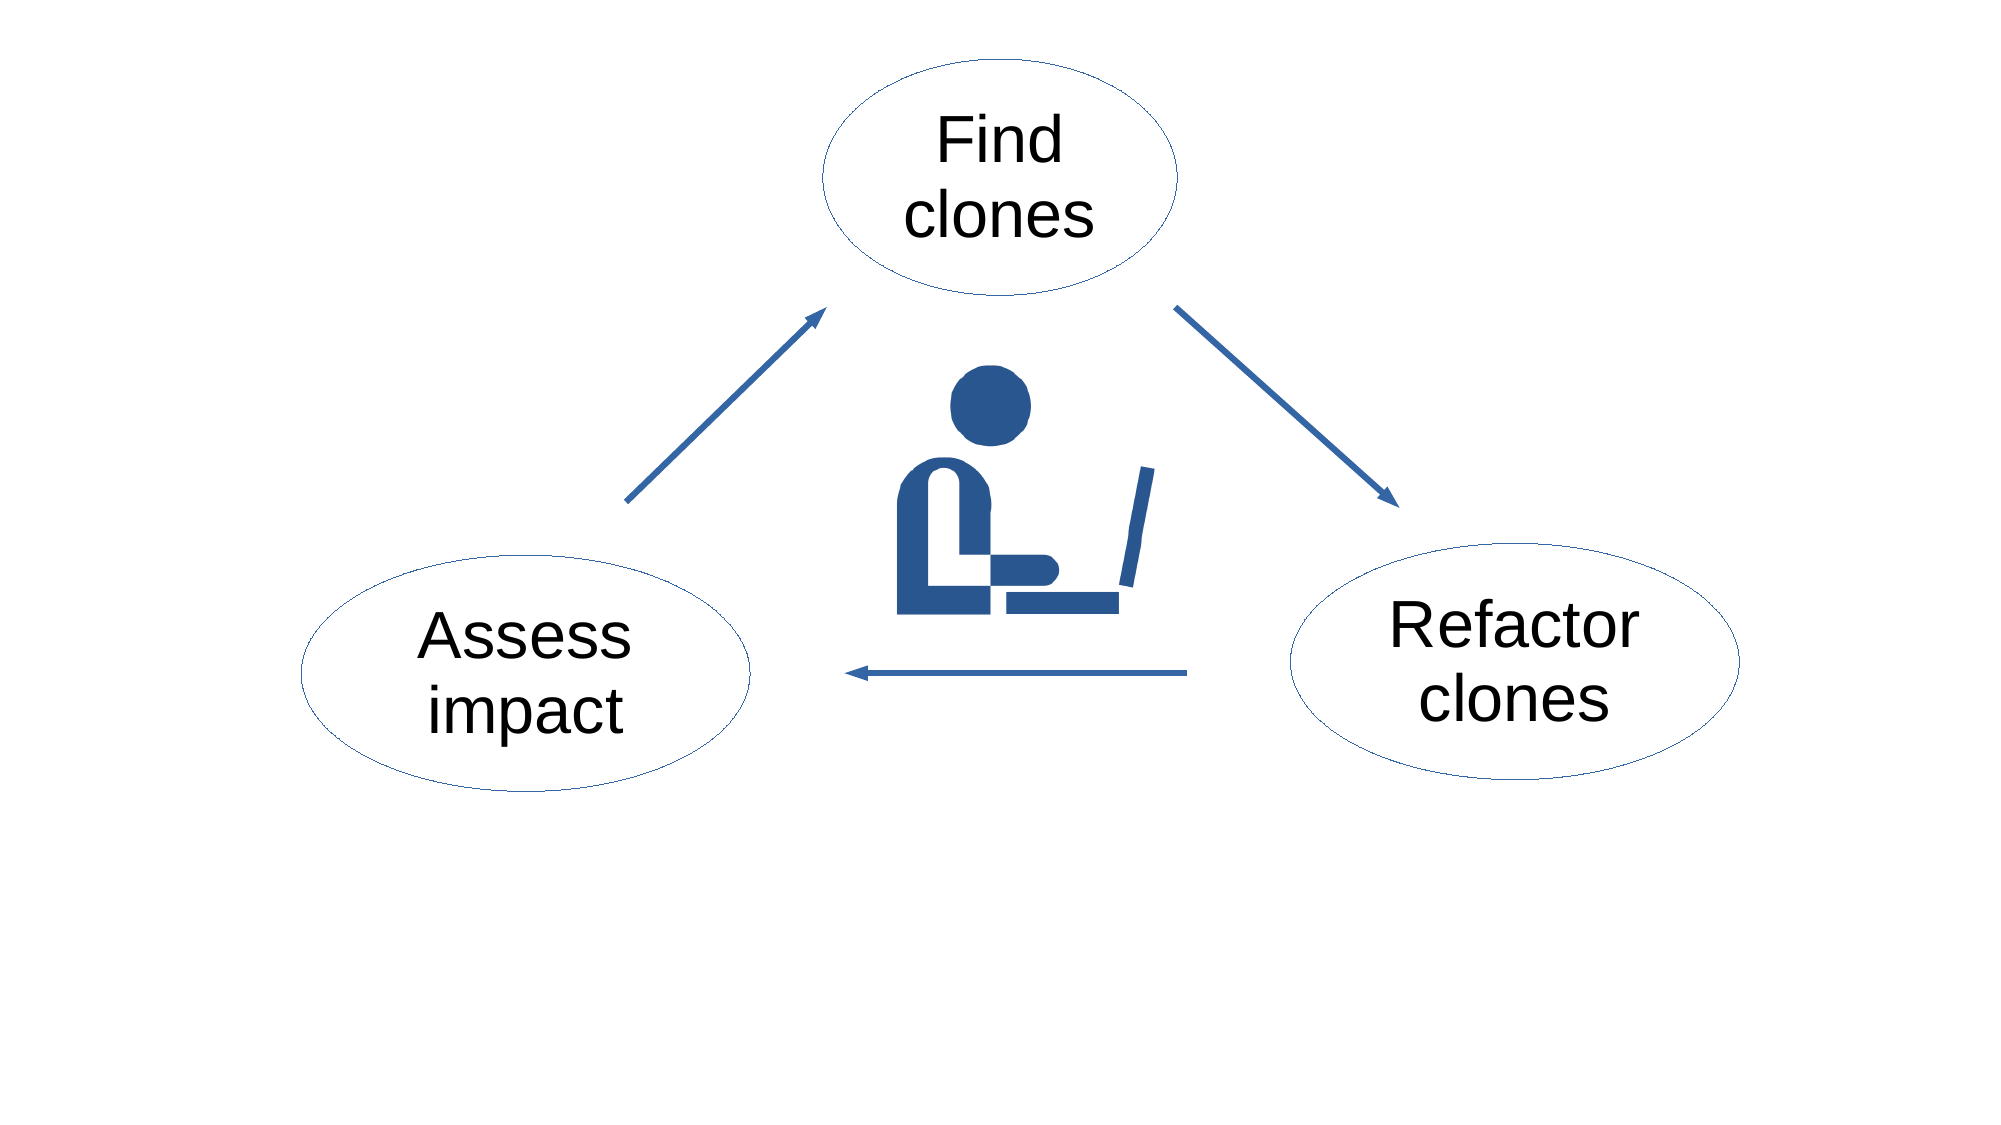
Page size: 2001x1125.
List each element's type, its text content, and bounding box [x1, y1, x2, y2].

text_box Find clones [822, 59, 1178, 296]
picture [850, 313, 1205, 668]
text_box Assess impact [301, 555, 751, 792]
text_box Refactor clones [1290, 543, 1740, 780]
